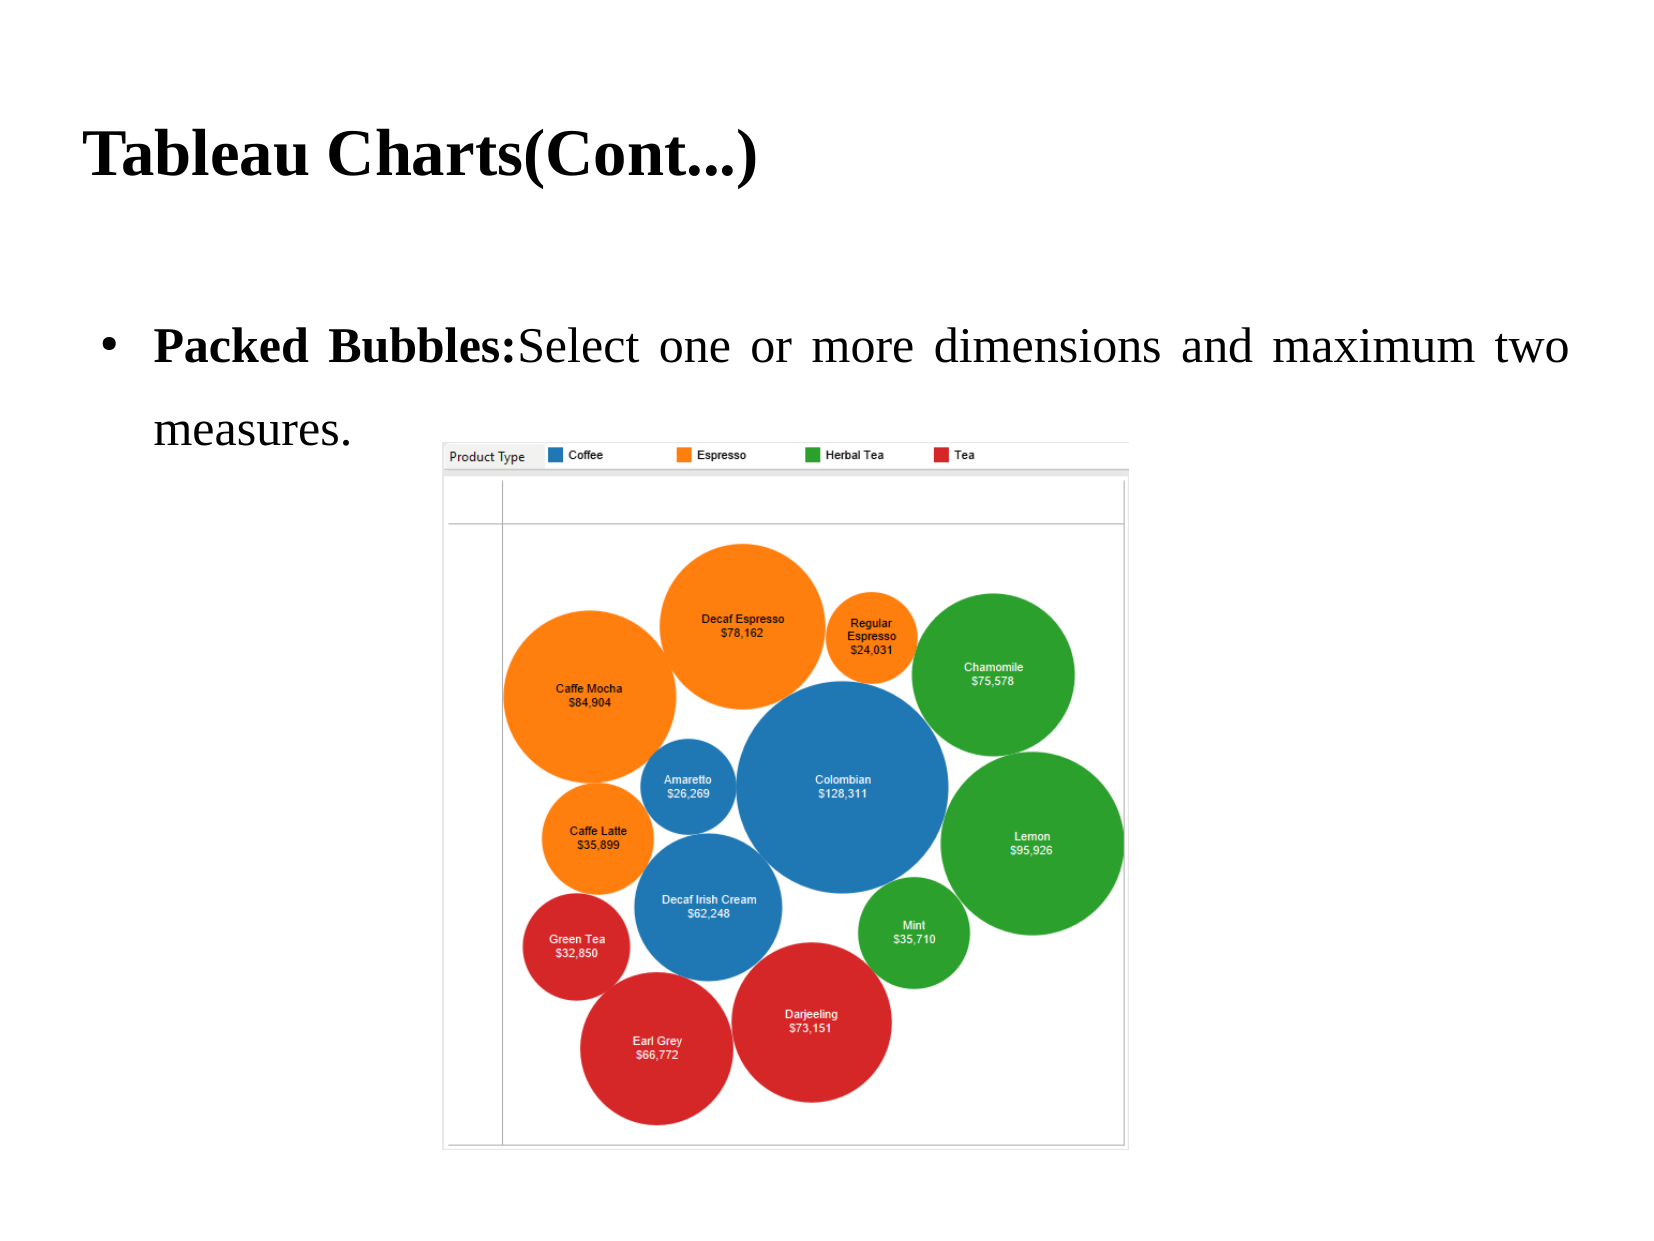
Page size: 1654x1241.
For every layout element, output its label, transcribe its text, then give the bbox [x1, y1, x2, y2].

title Tableau Charts(Cont...) [82, 49, 1571, 257]
picture [442, 442, 1129, 1150]
list Packed Bubbles:Select one or more dimensions and maximum two measures. [82, 290, 1571, 1010]
